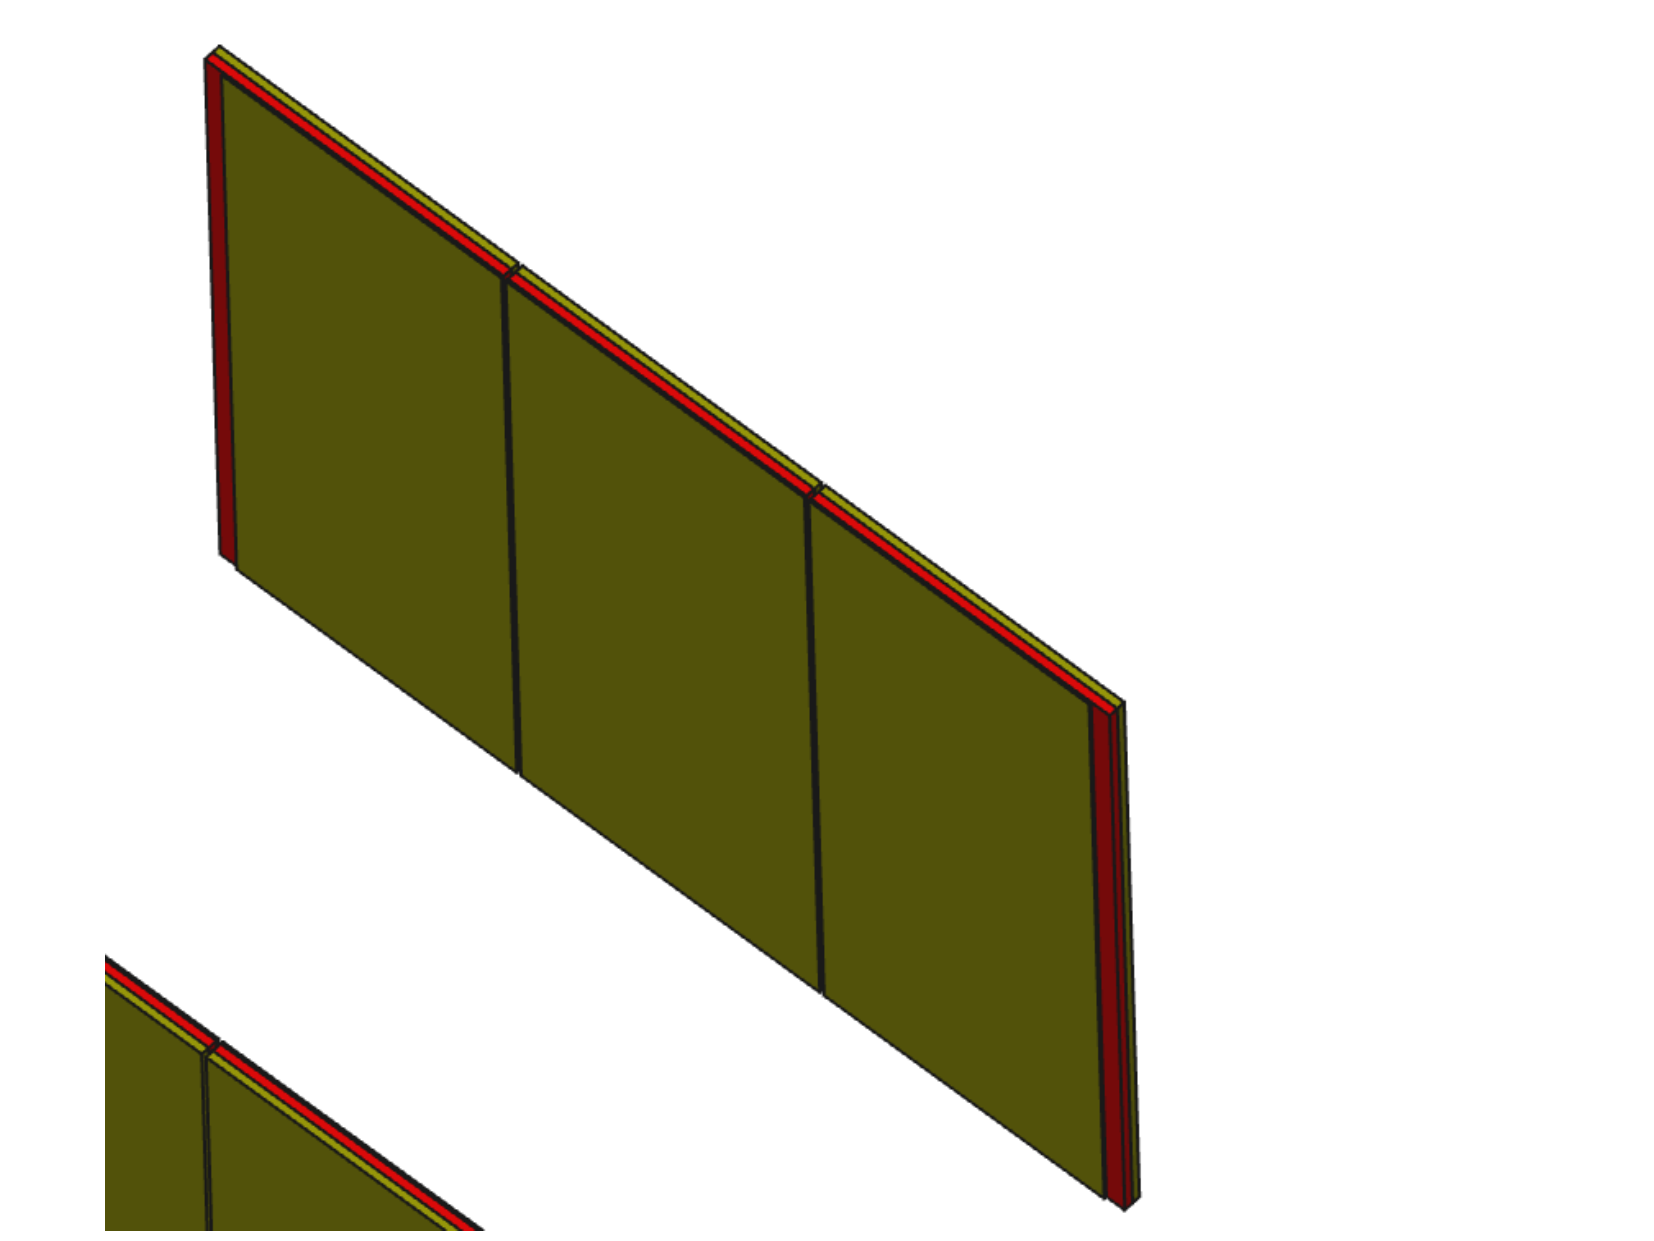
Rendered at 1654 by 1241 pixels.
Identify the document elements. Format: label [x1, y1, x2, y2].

picture [105, 0, 1546, 1231]
